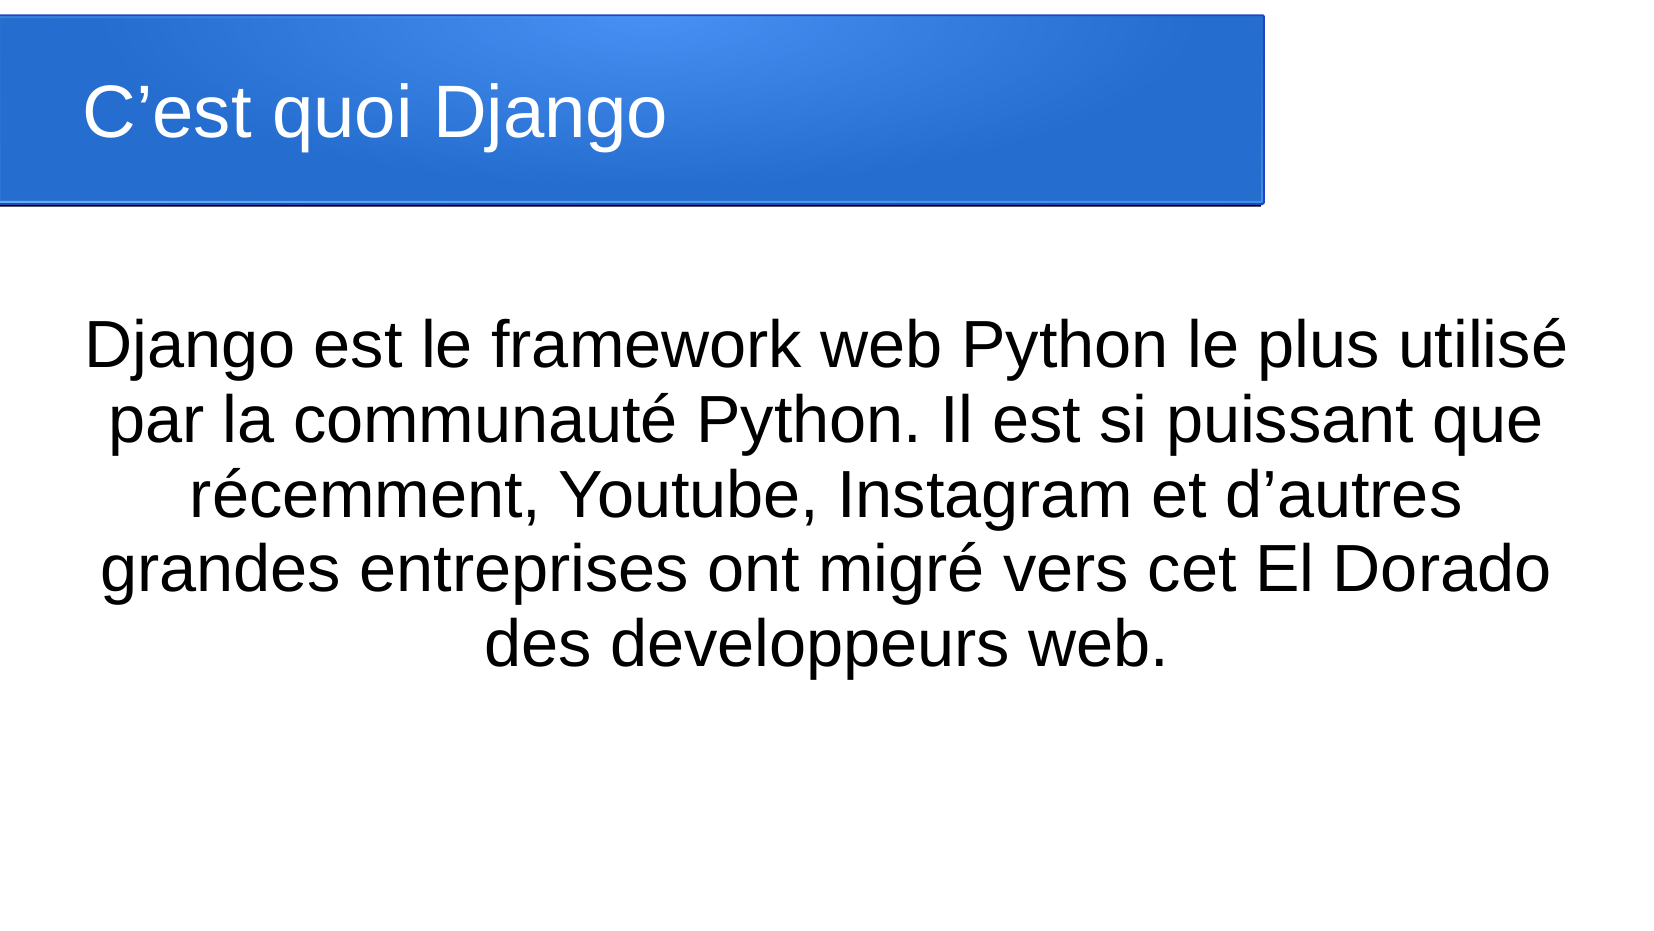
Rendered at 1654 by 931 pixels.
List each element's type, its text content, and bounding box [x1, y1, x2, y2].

subtitle Django est le framework web Python le plus utilisé par la communauté Python. Il est si puissant que récemment, Youtube, Instagram et d’autres grandes entreprises ont migré vers cet El Dorado des developpeurs web. [82, 224, 1571, 764]
title C’est quoi Django [82, 35, 1235, 189]
